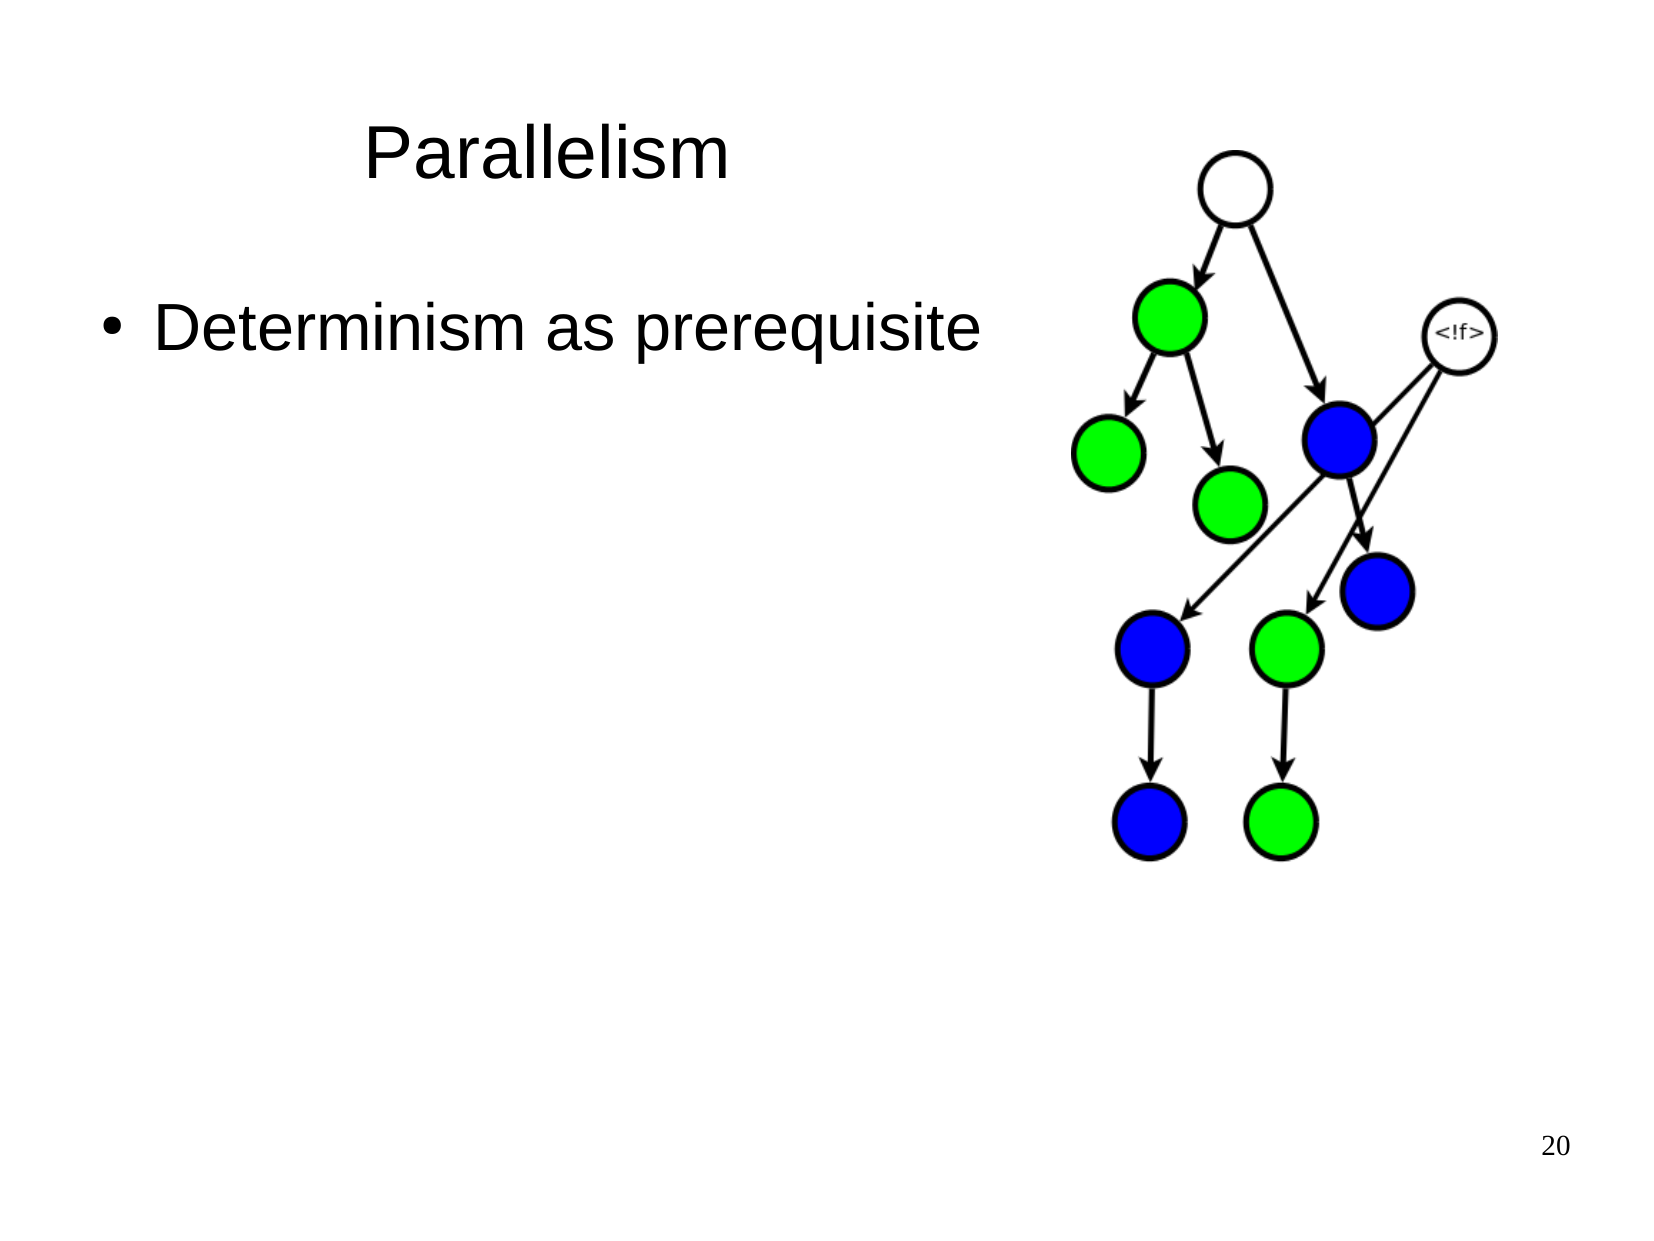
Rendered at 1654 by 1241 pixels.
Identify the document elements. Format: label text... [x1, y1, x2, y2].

title Parallelism [82, 49, 1013, 257]
list Determinism as prerequisite [82, 290, 1051, 1109]
picture [1071, 150, 1498, 863]
